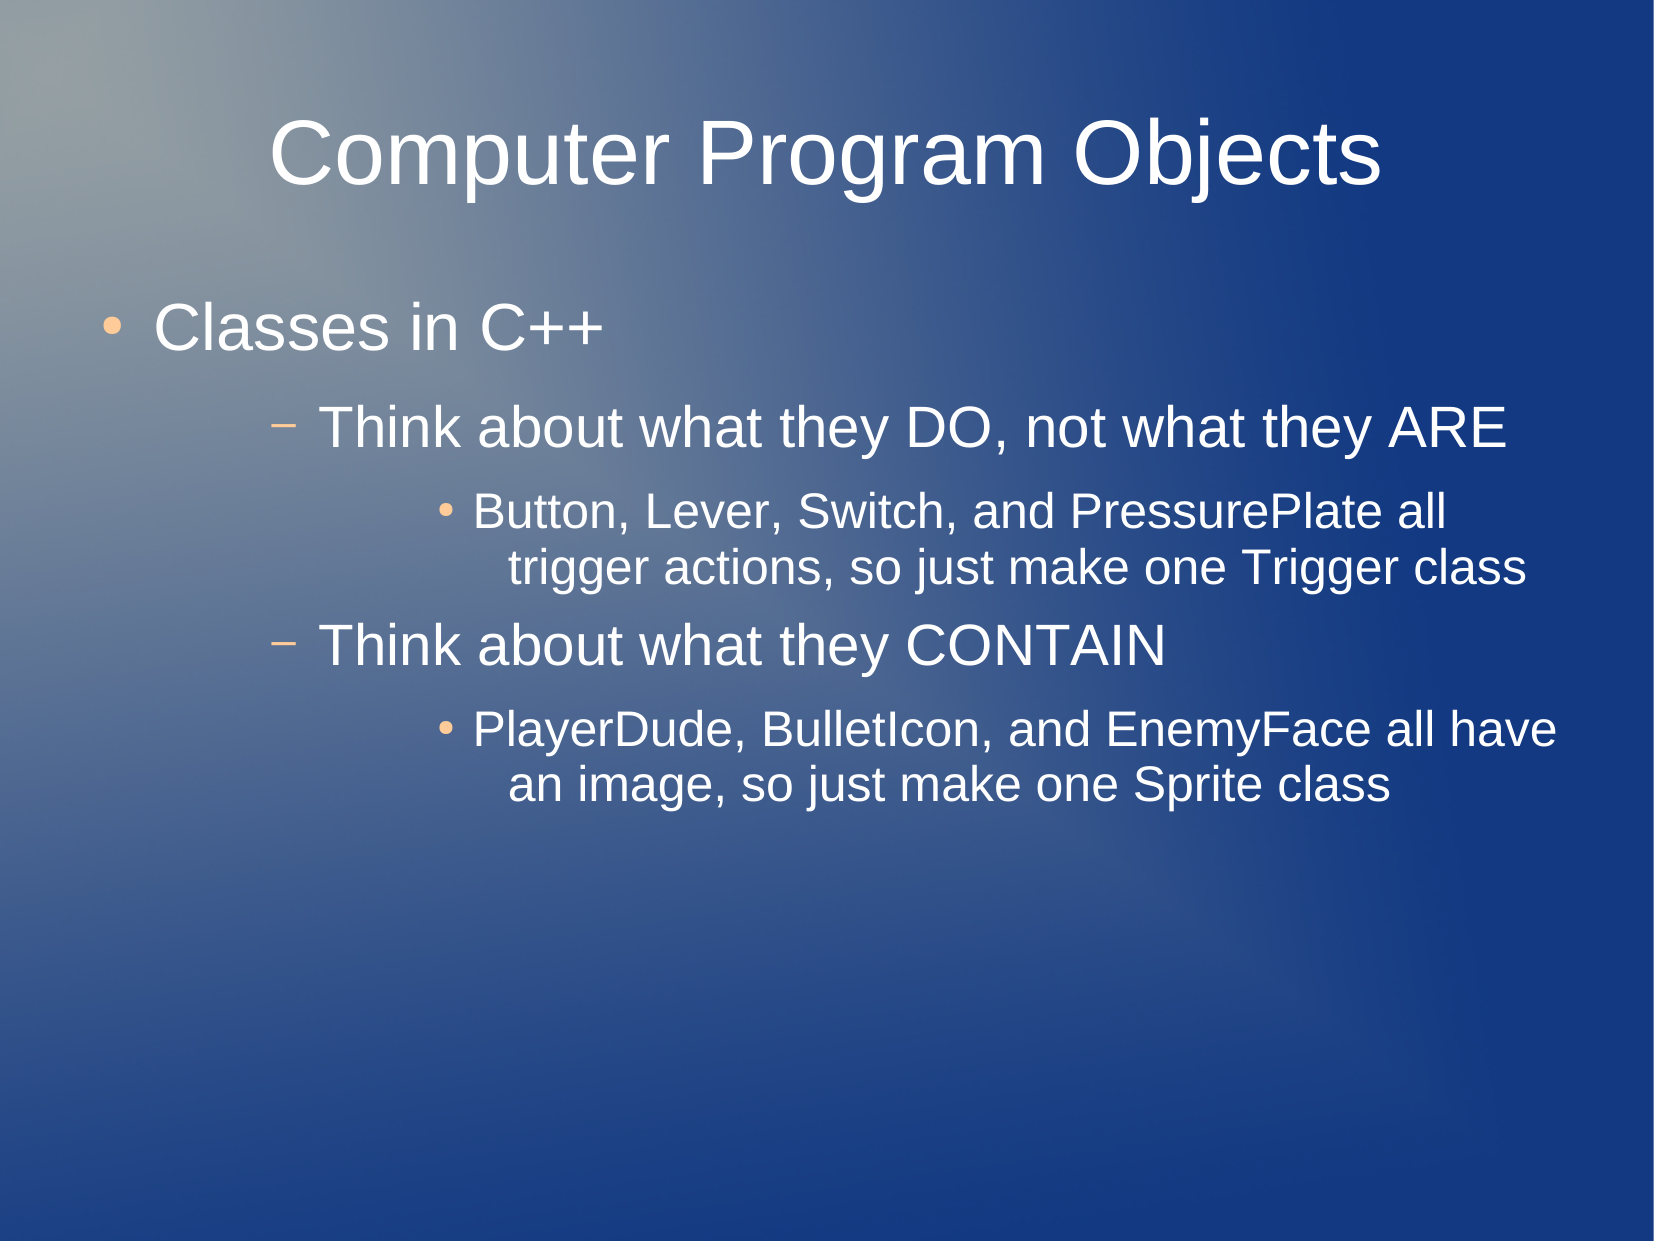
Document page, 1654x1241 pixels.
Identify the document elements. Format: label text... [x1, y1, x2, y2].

title Computer Program Objects [82, 49, 1571, 257]
picture [0, 0, 1654, 1241]
list Classes in C++ Think about what they DO, not what they ARE Button, Lever, Switch, and PressurePlate all trigger actions, so just make one Trigger class Think about what they CONTAIN PlayerDude, BulletIcon, and EnemyFace all have an image, so just make one Sprite class [82, 290, 1571, 1109]
